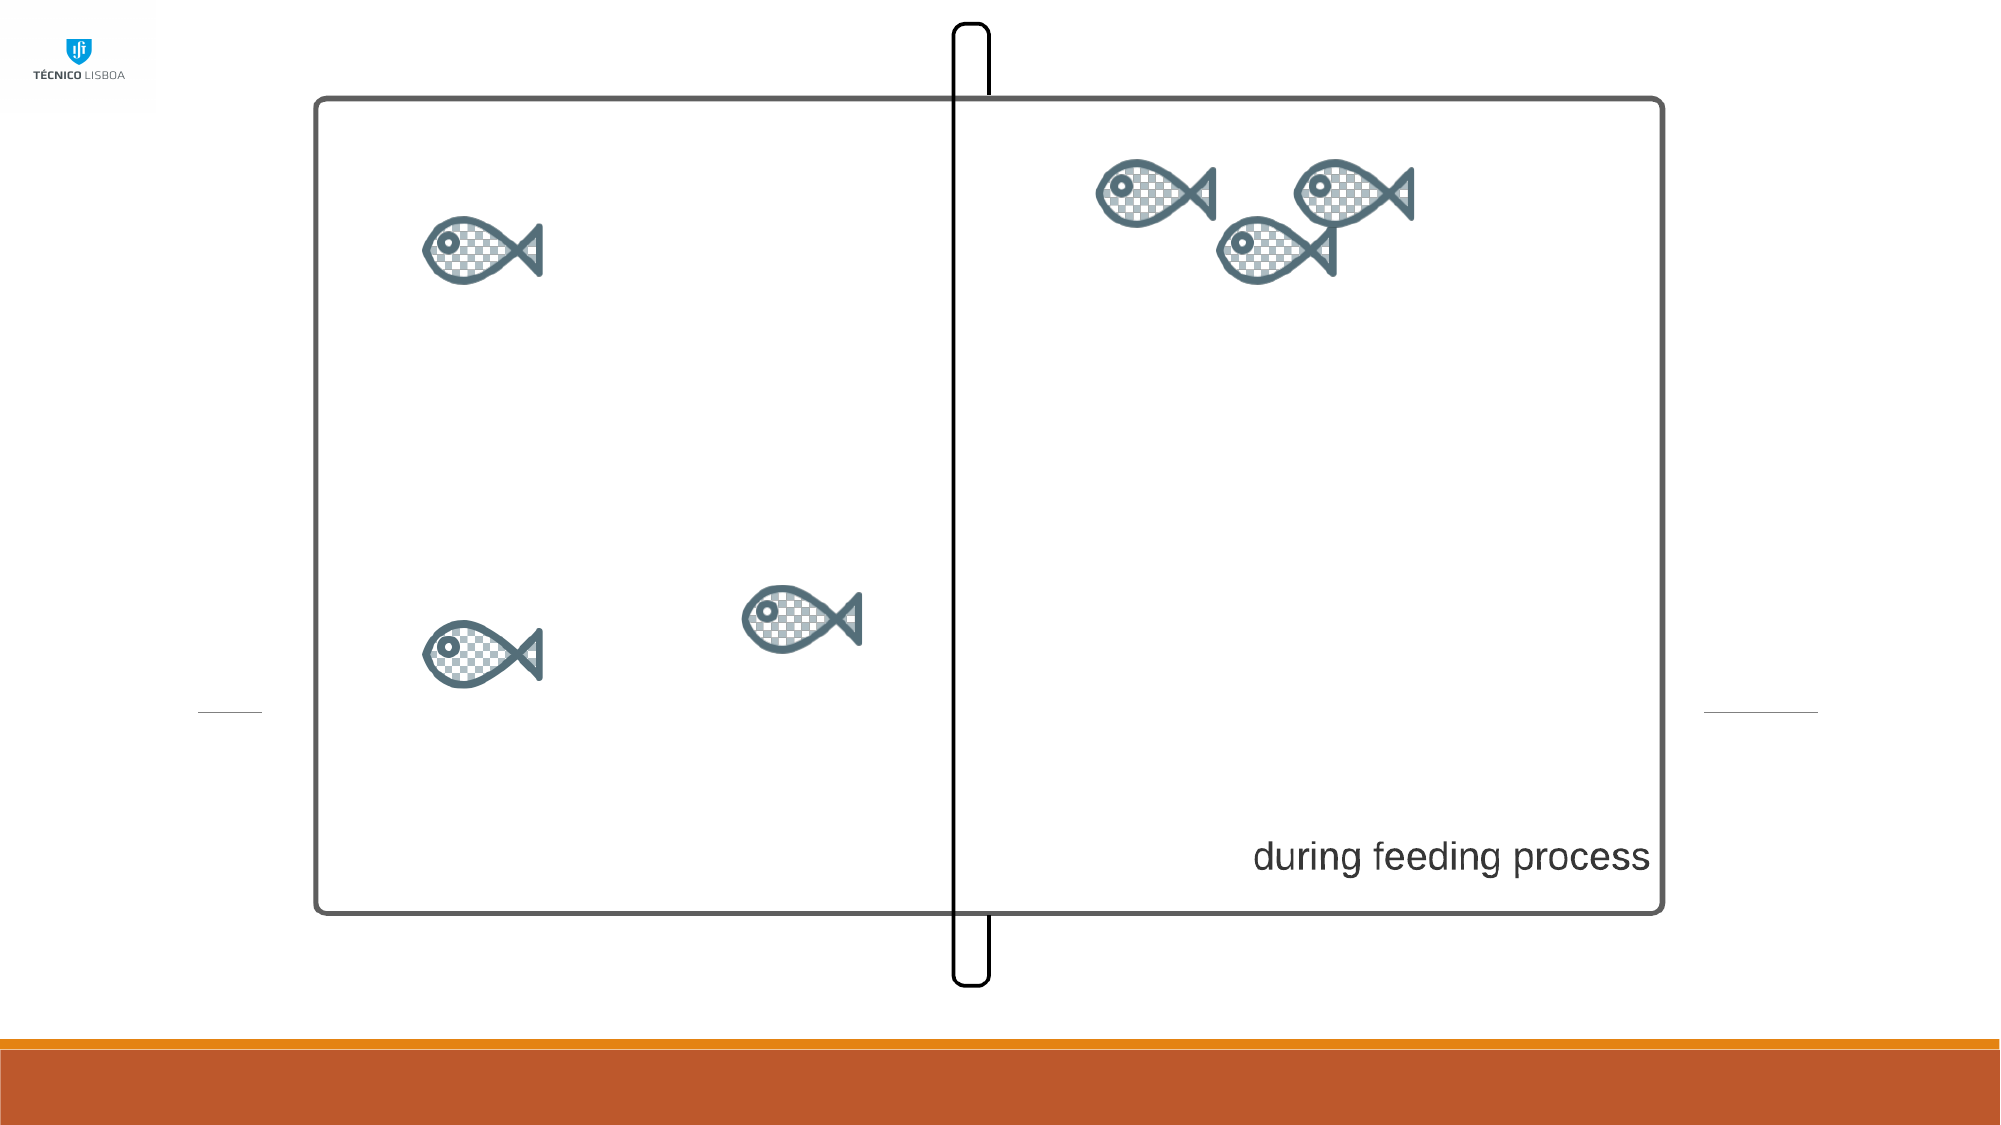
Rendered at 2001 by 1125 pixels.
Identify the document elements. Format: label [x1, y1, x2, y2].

picture [262, 0, 1704, 1016]
picture [29, 25, 124, 81]
